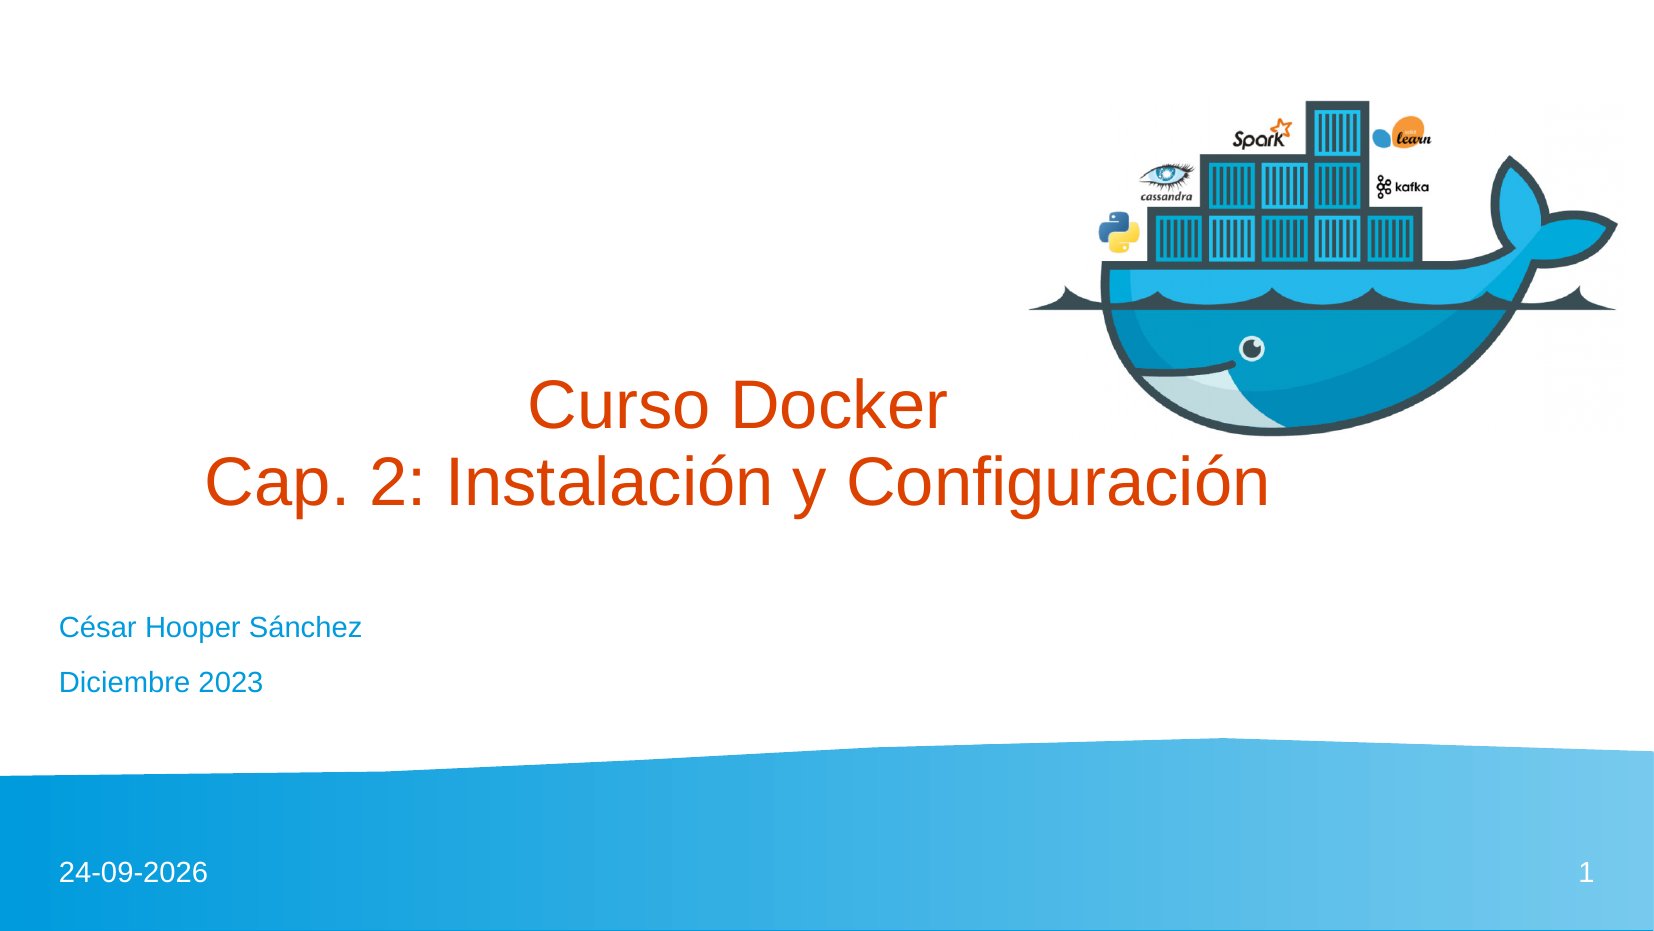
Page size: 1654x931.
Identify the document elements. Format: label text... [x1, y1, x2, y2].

picture [1021, 93, 1625, 443]
list César Hooper Sánchez Diciembre 2023 [59, 611, 1595, 739]
title Curso Docker Cap. 2: Instalación y Configuración [0, 354, 1477, 532]
